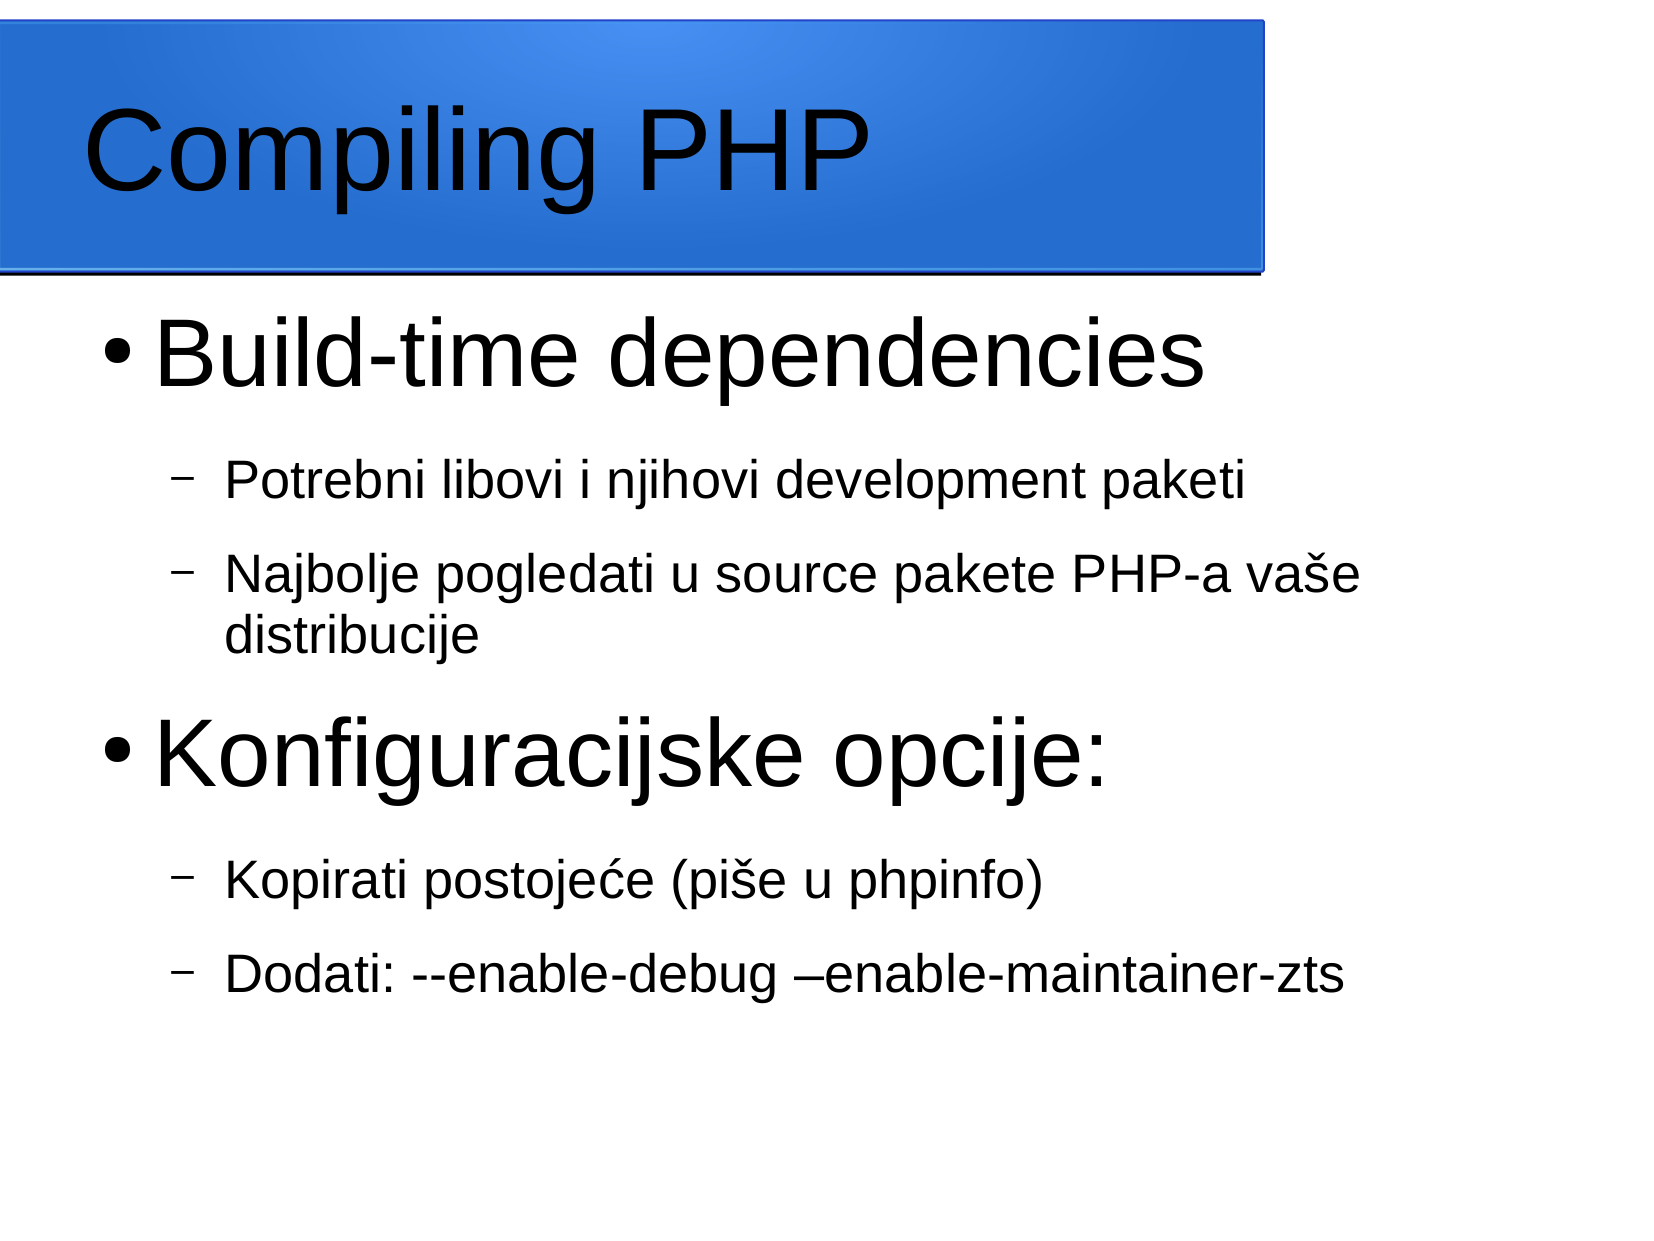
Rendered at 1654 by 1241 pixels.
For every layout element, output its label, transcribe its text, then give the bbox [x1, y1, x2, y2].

title Compiling PHP [82, 47, 1235, 252]
list Build-time dependencies Potrebni libovi i njihovi development paketi Najbolje pogledati u source pakete PHP-a vaše distribucije Konfiguracijske opcije: Kopirati postojeće (piše u phpinfo) Dodati: --enable-debug –enable-maintainer-zts [82, 299, 1571, 1019]
